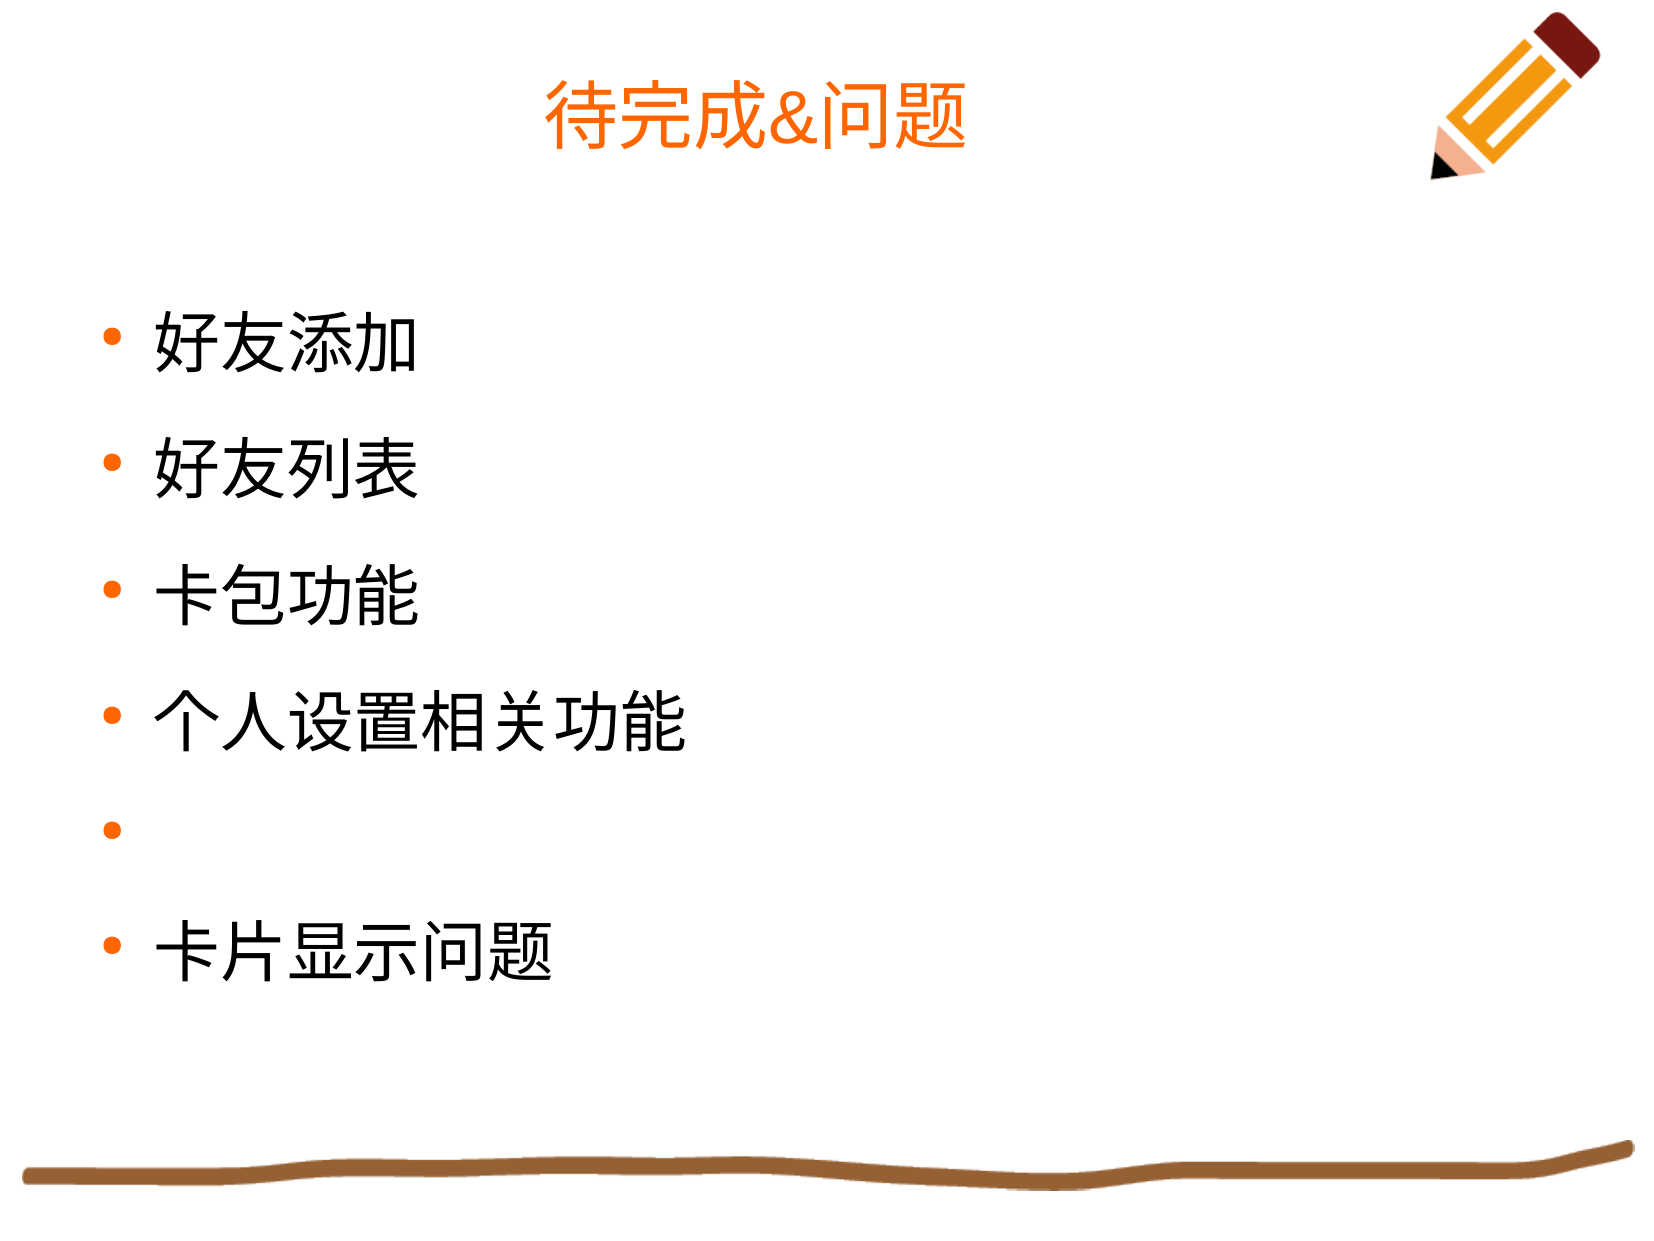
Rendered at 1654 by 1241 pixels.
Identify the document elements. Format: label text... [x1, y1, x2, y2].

list 好友添加 好友列表 卡包功能 个人设置相关功能 卡片显示问题 [82, 290, 1571, 1122]
picture [1430, 12, 1601, 181]
picture [22, 1140, 1635, 1191]
title 待完成&问题 [82, 49, 1430, 172]
